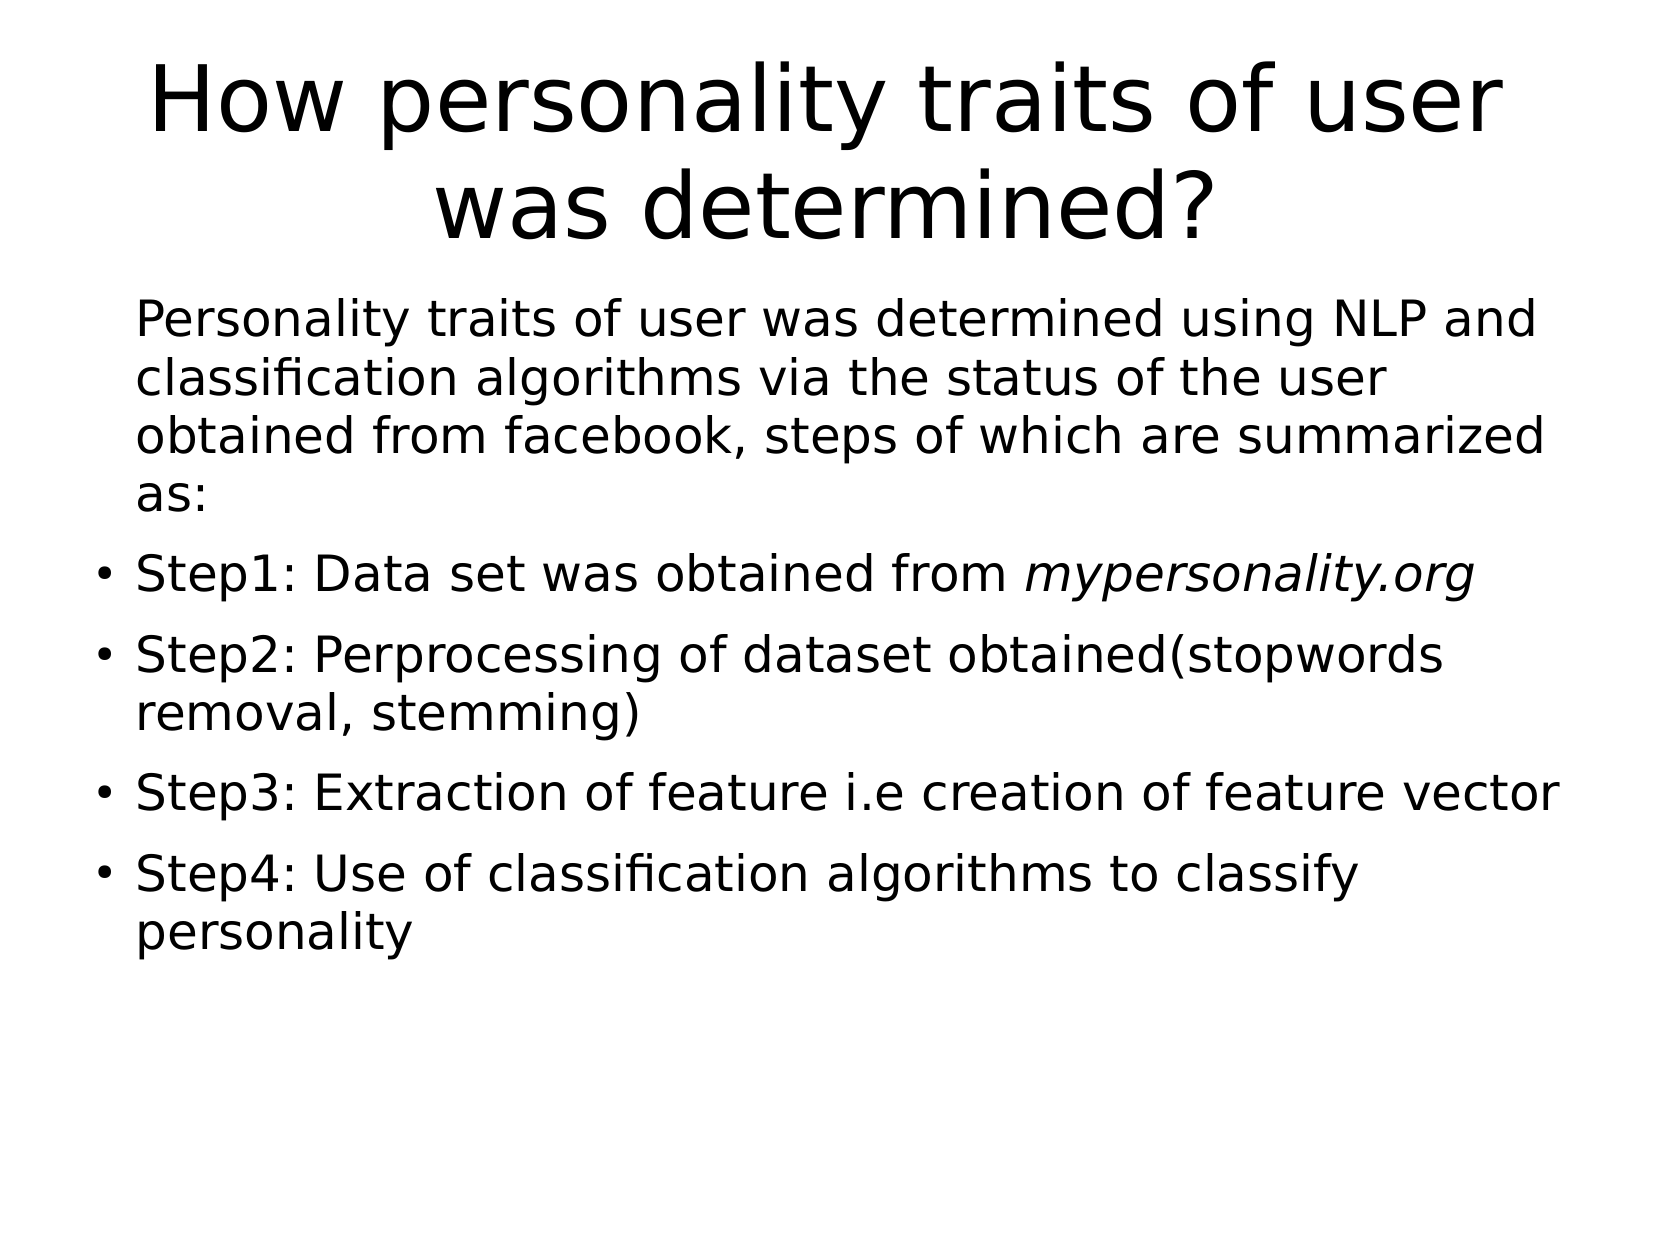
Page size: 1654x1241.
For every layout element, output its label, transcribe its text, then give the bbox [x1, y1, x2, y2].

list Personality traits of user was determined using NLP and classification algorithms via the status of the user obtained from facebook, steps of which are summarized as: Step1: Data set was obtained from mypersonality.org Step2: Perprocessing of dataset obtained(stopwords removal, stemming) Step3: Extraction of feature i.e creation of feature vector Step4: Use of classification algorithms to classify personality [82, 290, 1571, 1010]
title How personality traits of user was determined? [82, 46, 1571, 260]
